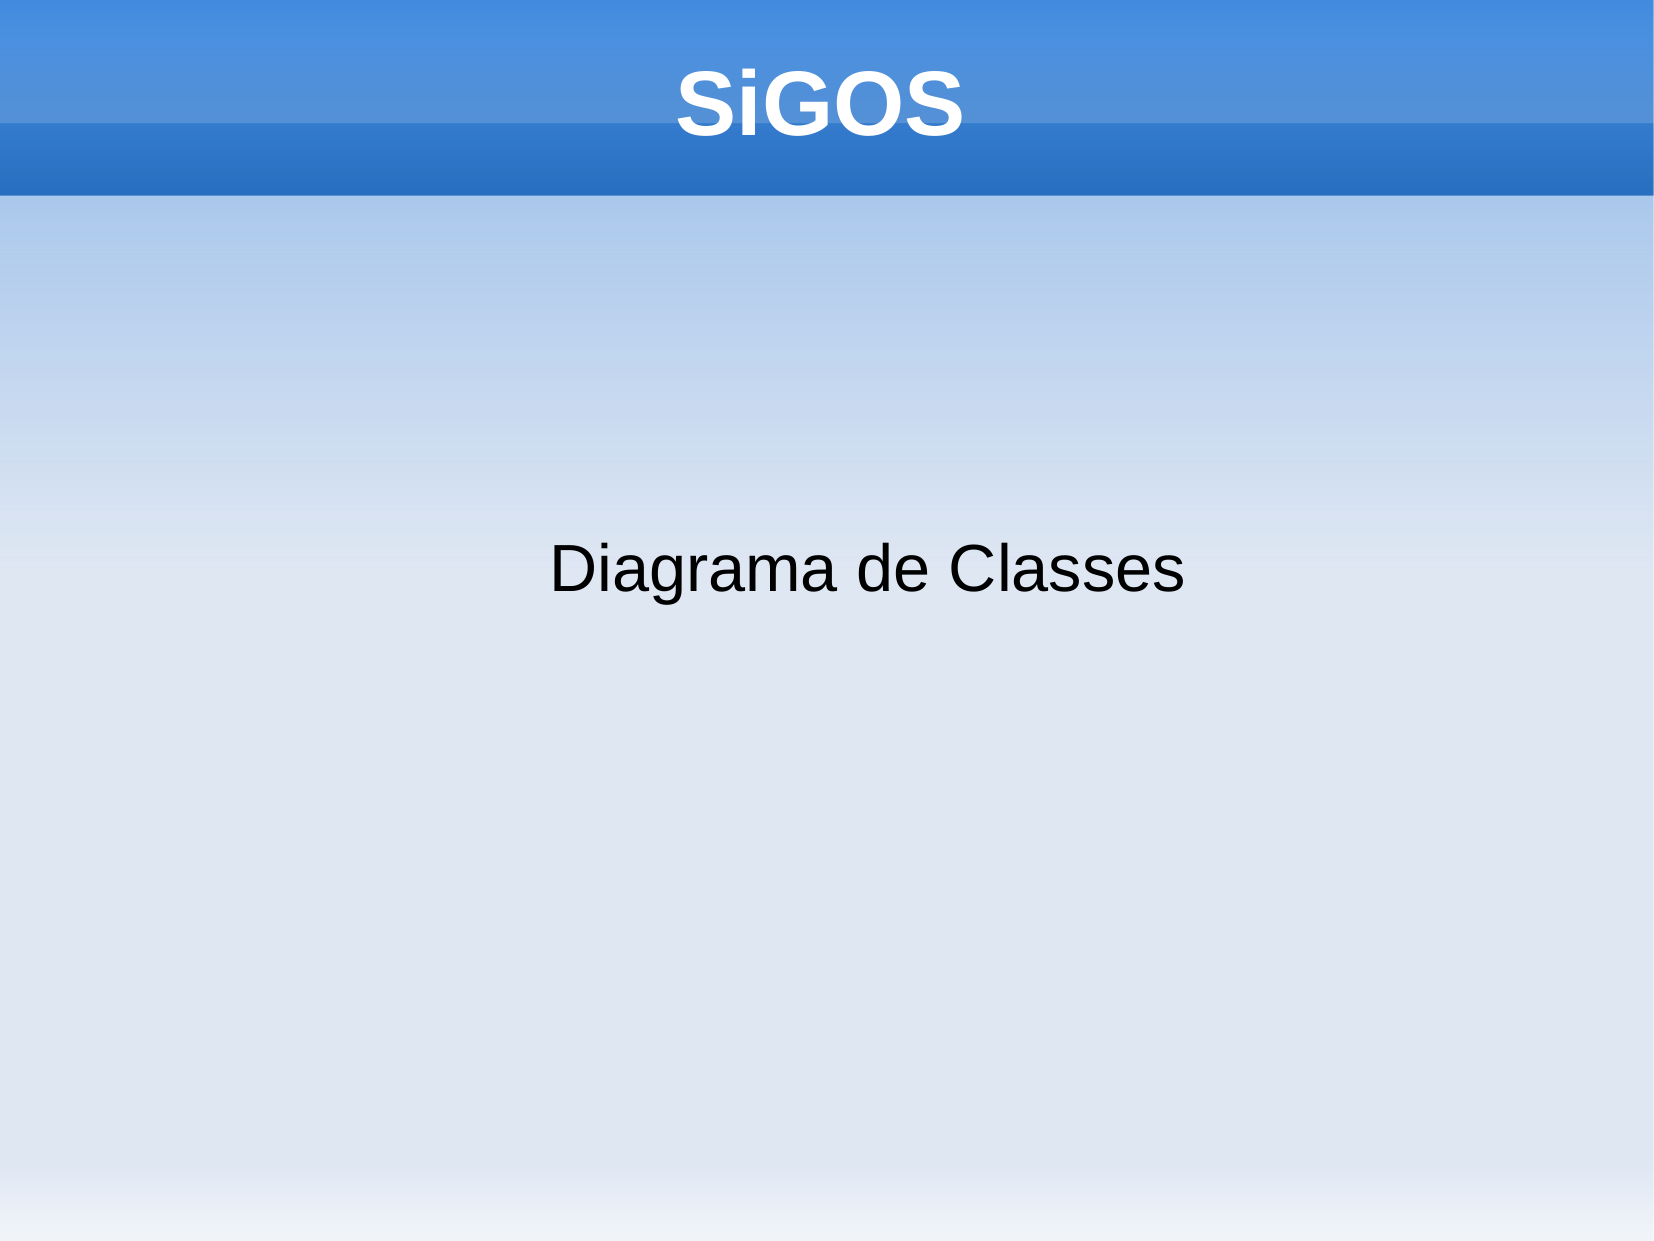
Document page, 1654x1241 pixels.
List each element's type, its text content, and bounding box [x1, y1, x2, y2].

picture [0, 0, 1654, 1241]
title SiGOS [76, 0, 1565, 208]
list Diagrama de Classes [88, 531, 1577, 607]
